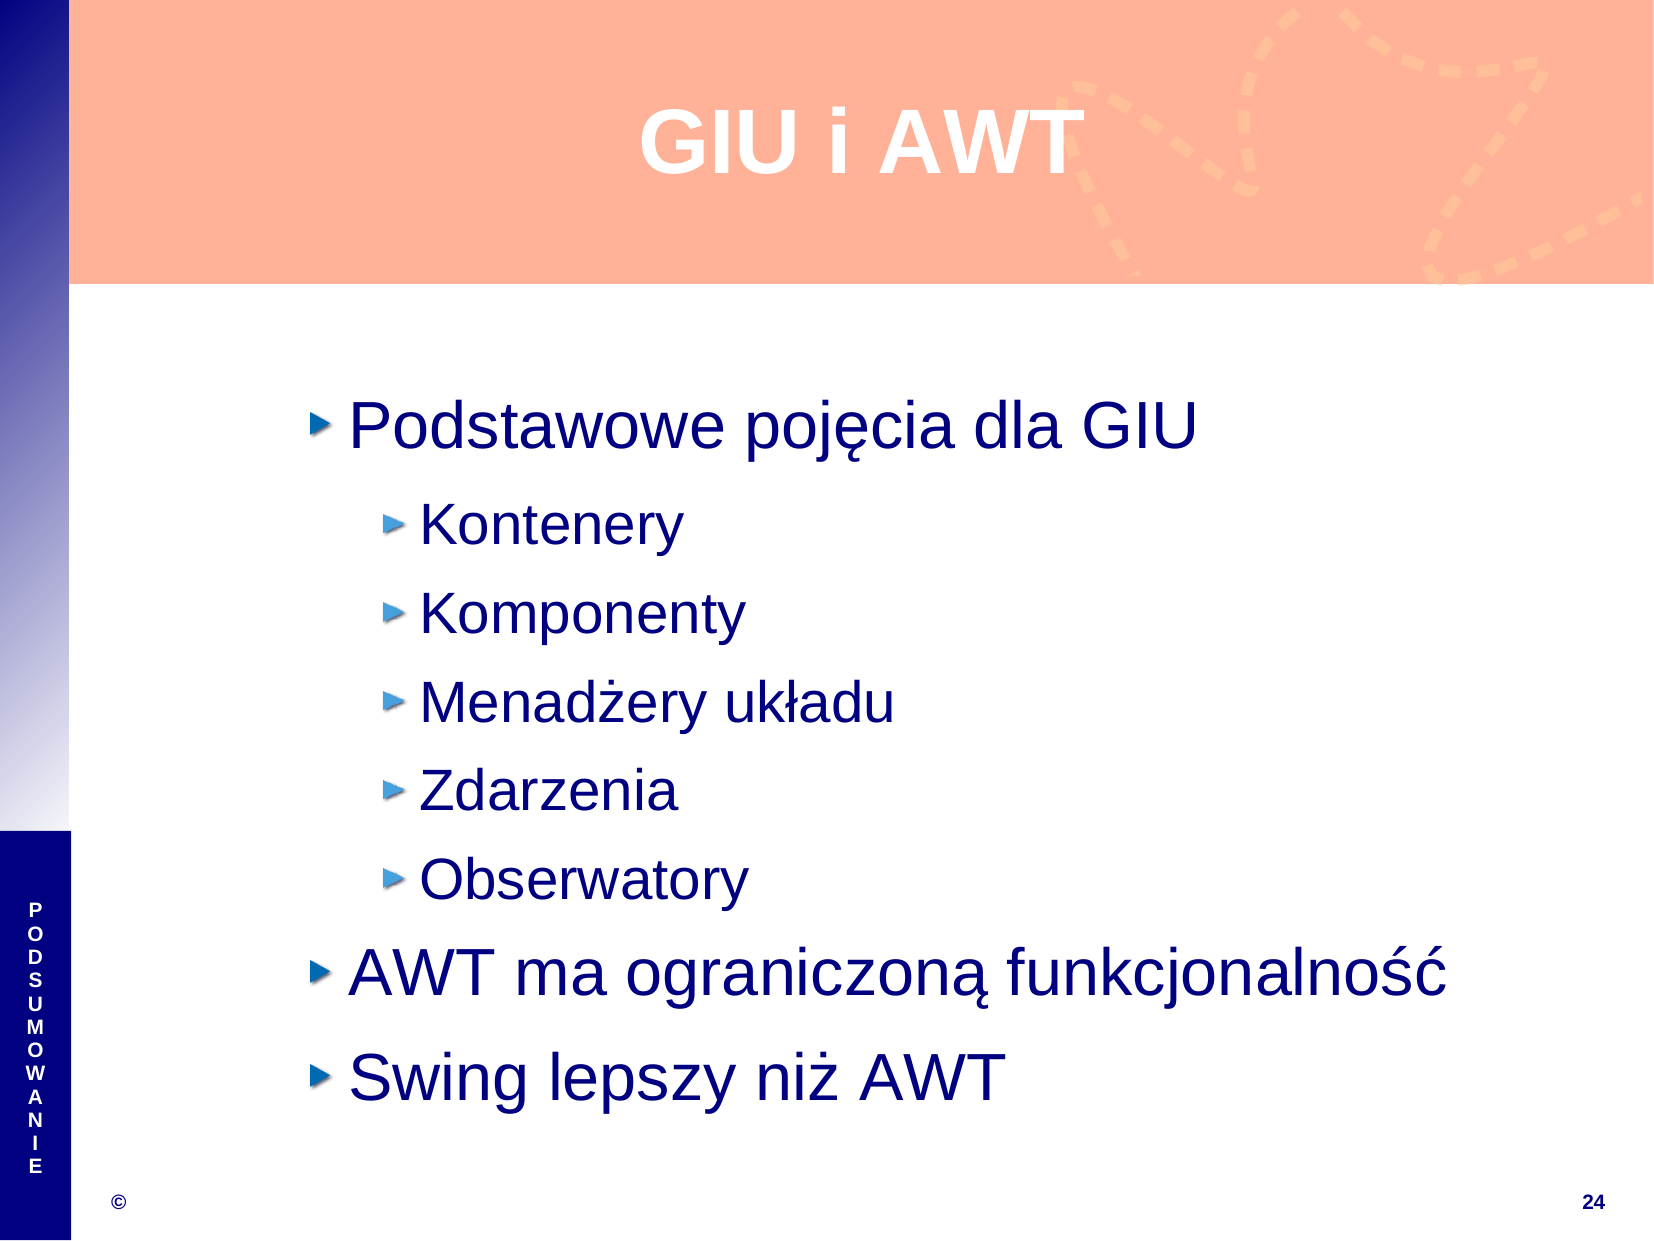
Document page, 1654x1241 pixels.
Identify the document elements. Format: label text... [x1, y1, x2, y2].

text_box P O D S U M O W A N I E [0, 830, 71, 1241]
list Podstawowe pojęcia dla GIU Kontenery Komponenty Menadżery układu Zdarzenia Obserwatory AWT ma ograniczoną funkcjonalność Swing lepszy niż AWT [277, 387, 1449, 1115]
title GIU i AWT [70, 37, 1654, 246]
